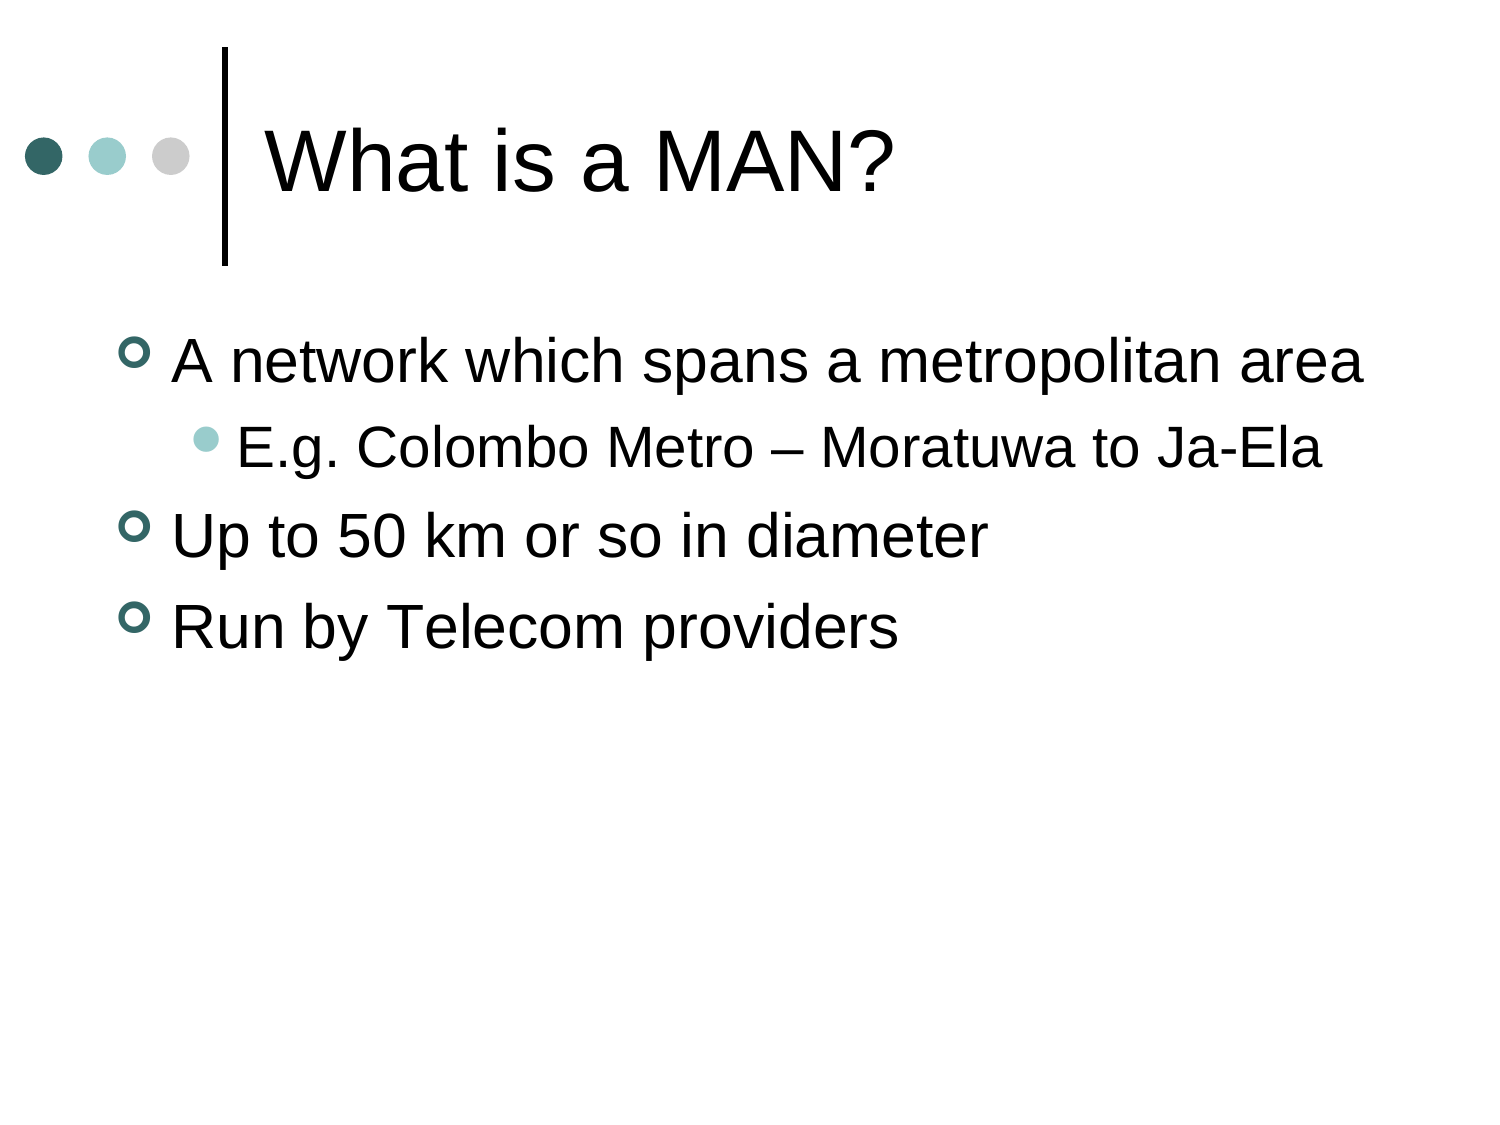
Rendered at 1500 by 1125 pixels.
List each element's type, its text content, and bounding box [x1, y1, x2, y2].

title What is a MAN? [249, 31, 1401, 282]
list A network which spans a metropolitan area E.g. Colombo Metro – Moratuwa to Ja-Ela Up to 50 km or so in diameter Run by Telecom providers [100, 312, 1400, 988]
